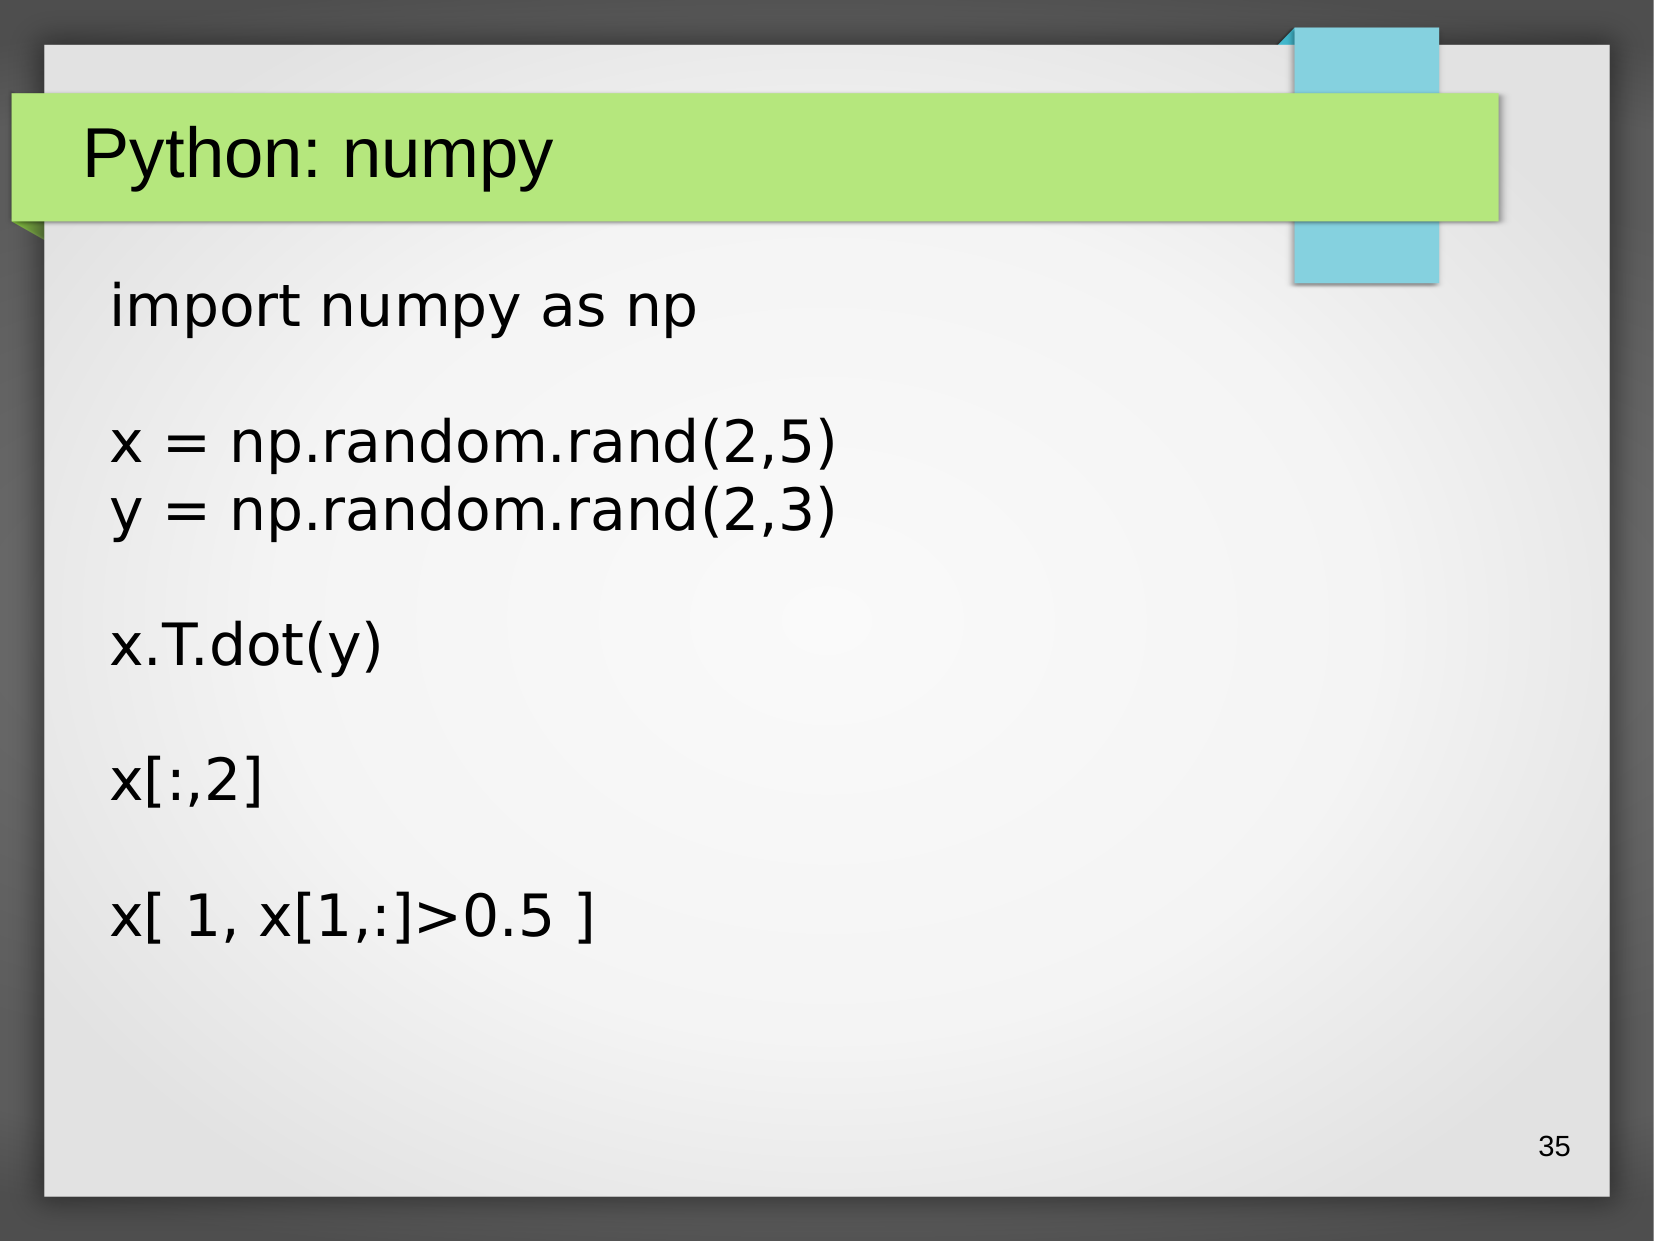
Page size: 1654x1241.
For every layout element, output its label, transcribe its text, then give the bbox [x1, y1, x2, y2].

text_box import numpy as np x = np.random.rand(2,5) y = np.random.rand(2,3) x.T.dot(y) x[:,2] x[ 1, x[1,:]>0.5 ] [94, 265, 1453, 1241]
picture [0, 0, 1654, 1241]
title Python: numpy [82, 49, 1571, 257]
